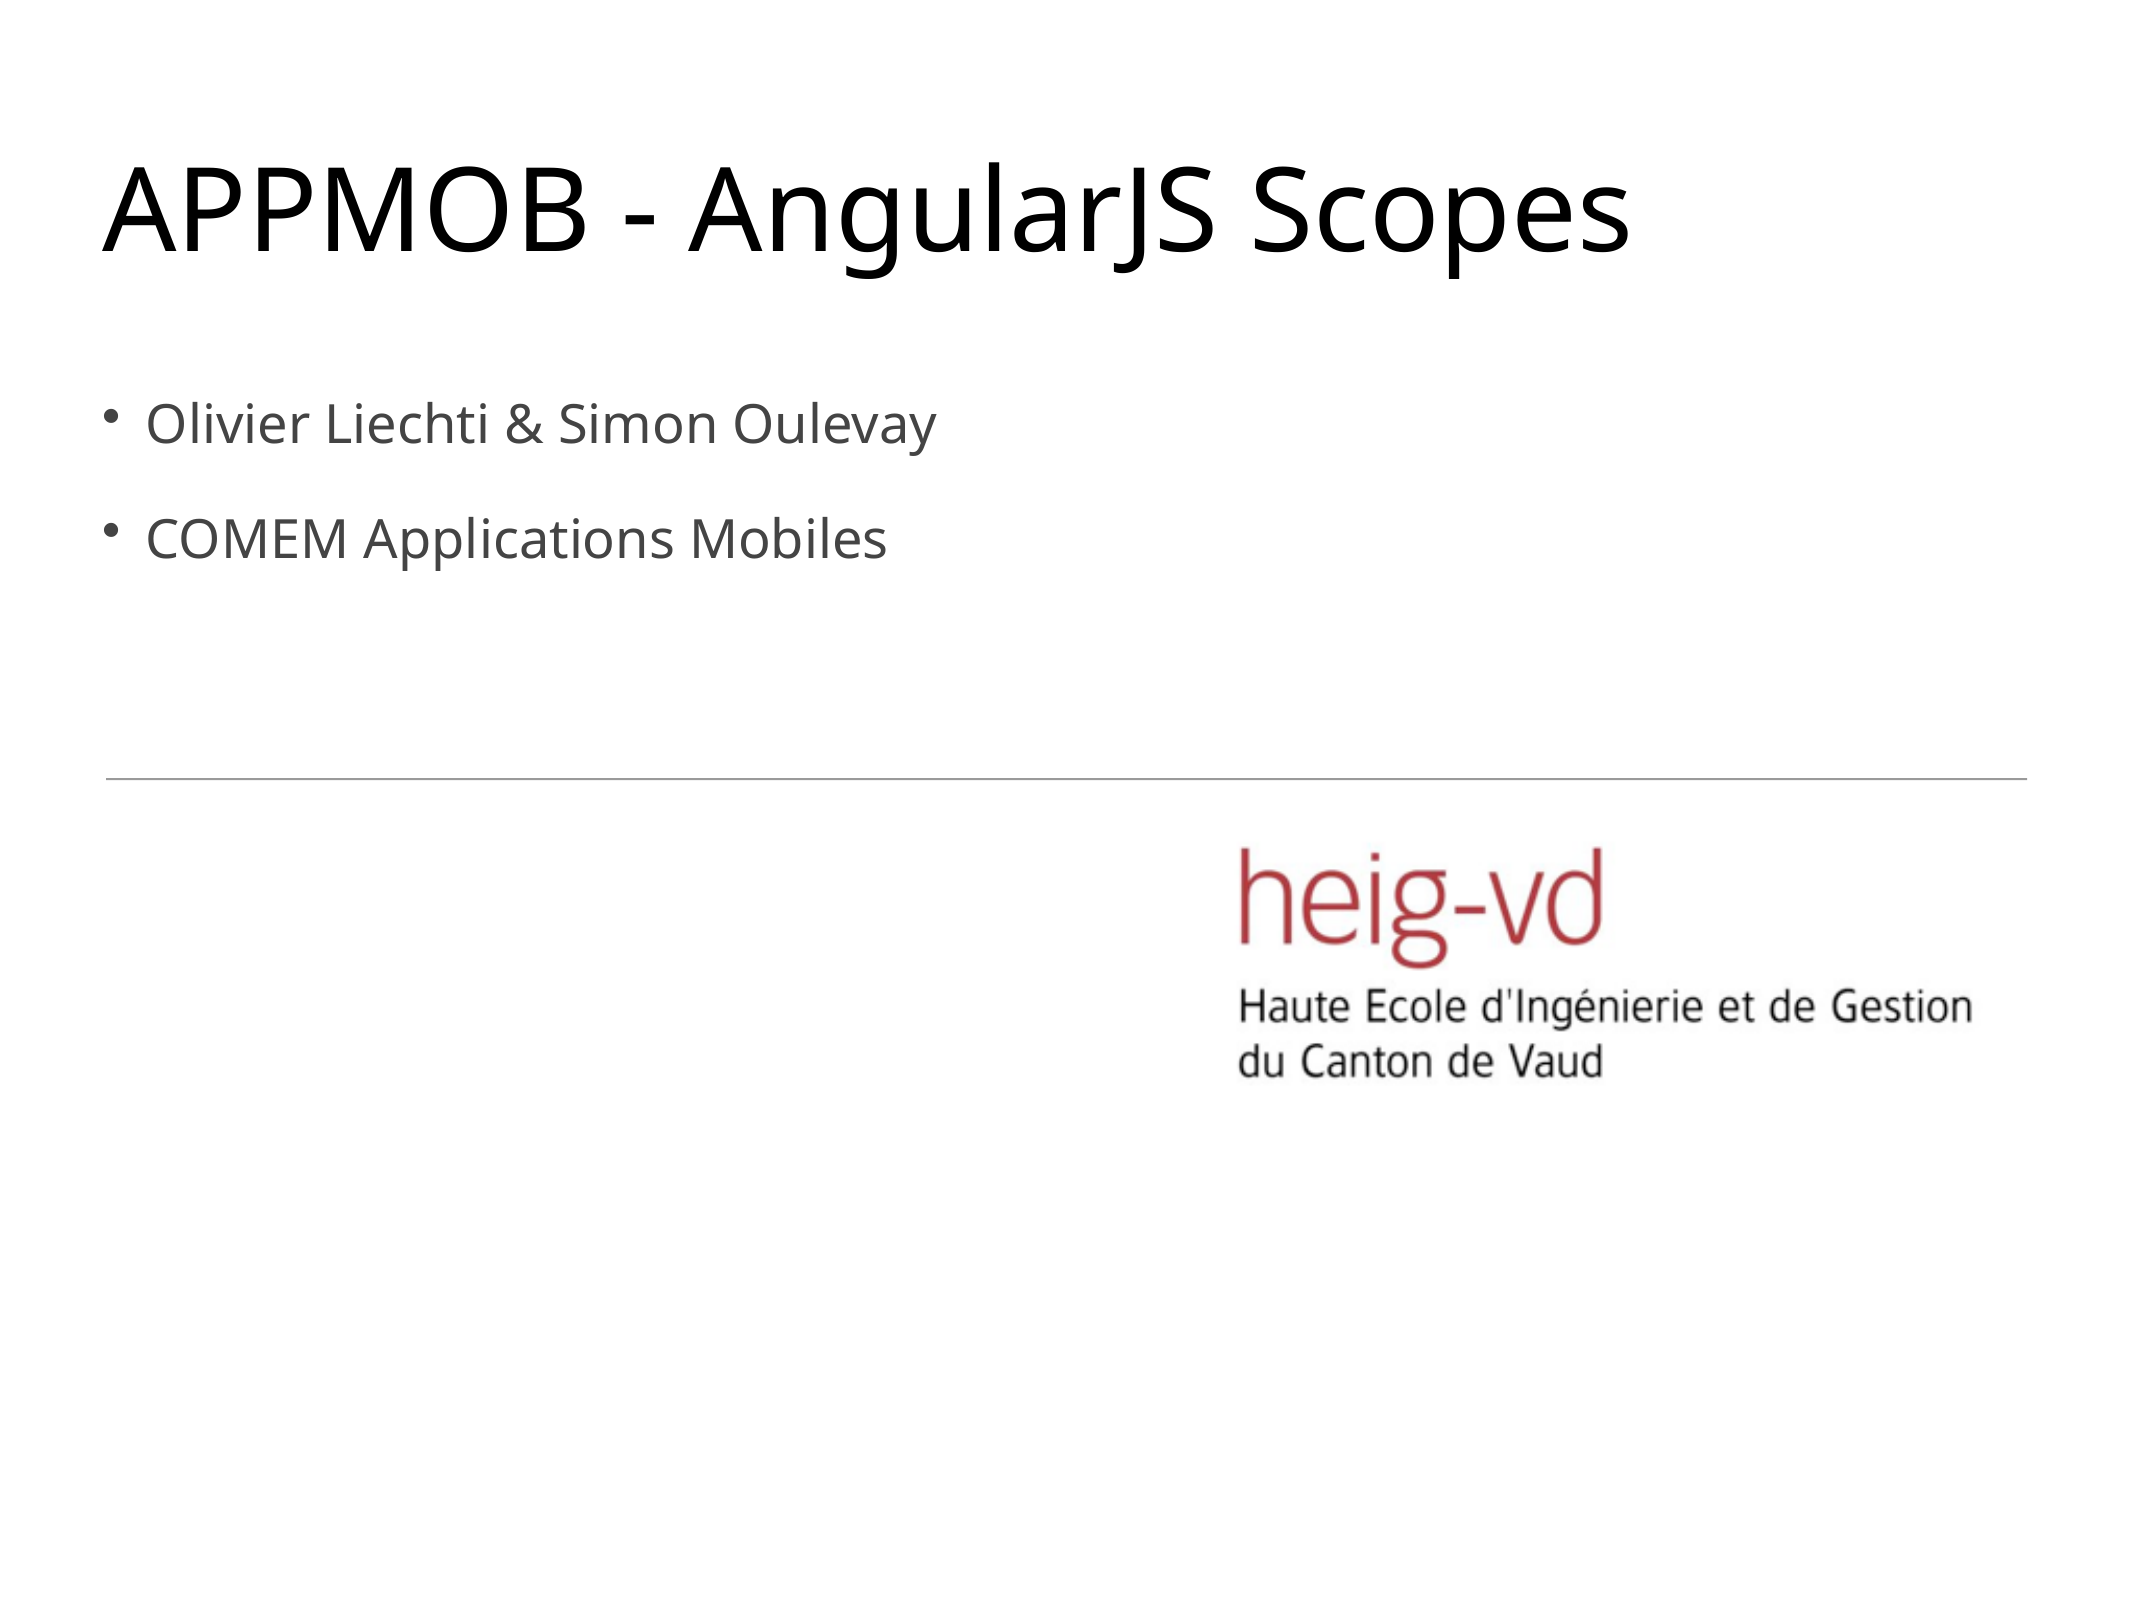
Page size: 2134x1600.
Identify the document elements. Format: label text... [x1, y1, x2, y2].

title APPMOB - AngularJS Scopes [93, 54, 2040, 284]
subtitle Olivier Liechti & Simon Oulevay COMEM Applications Mobiles [93, 381, 2040, 1459]
